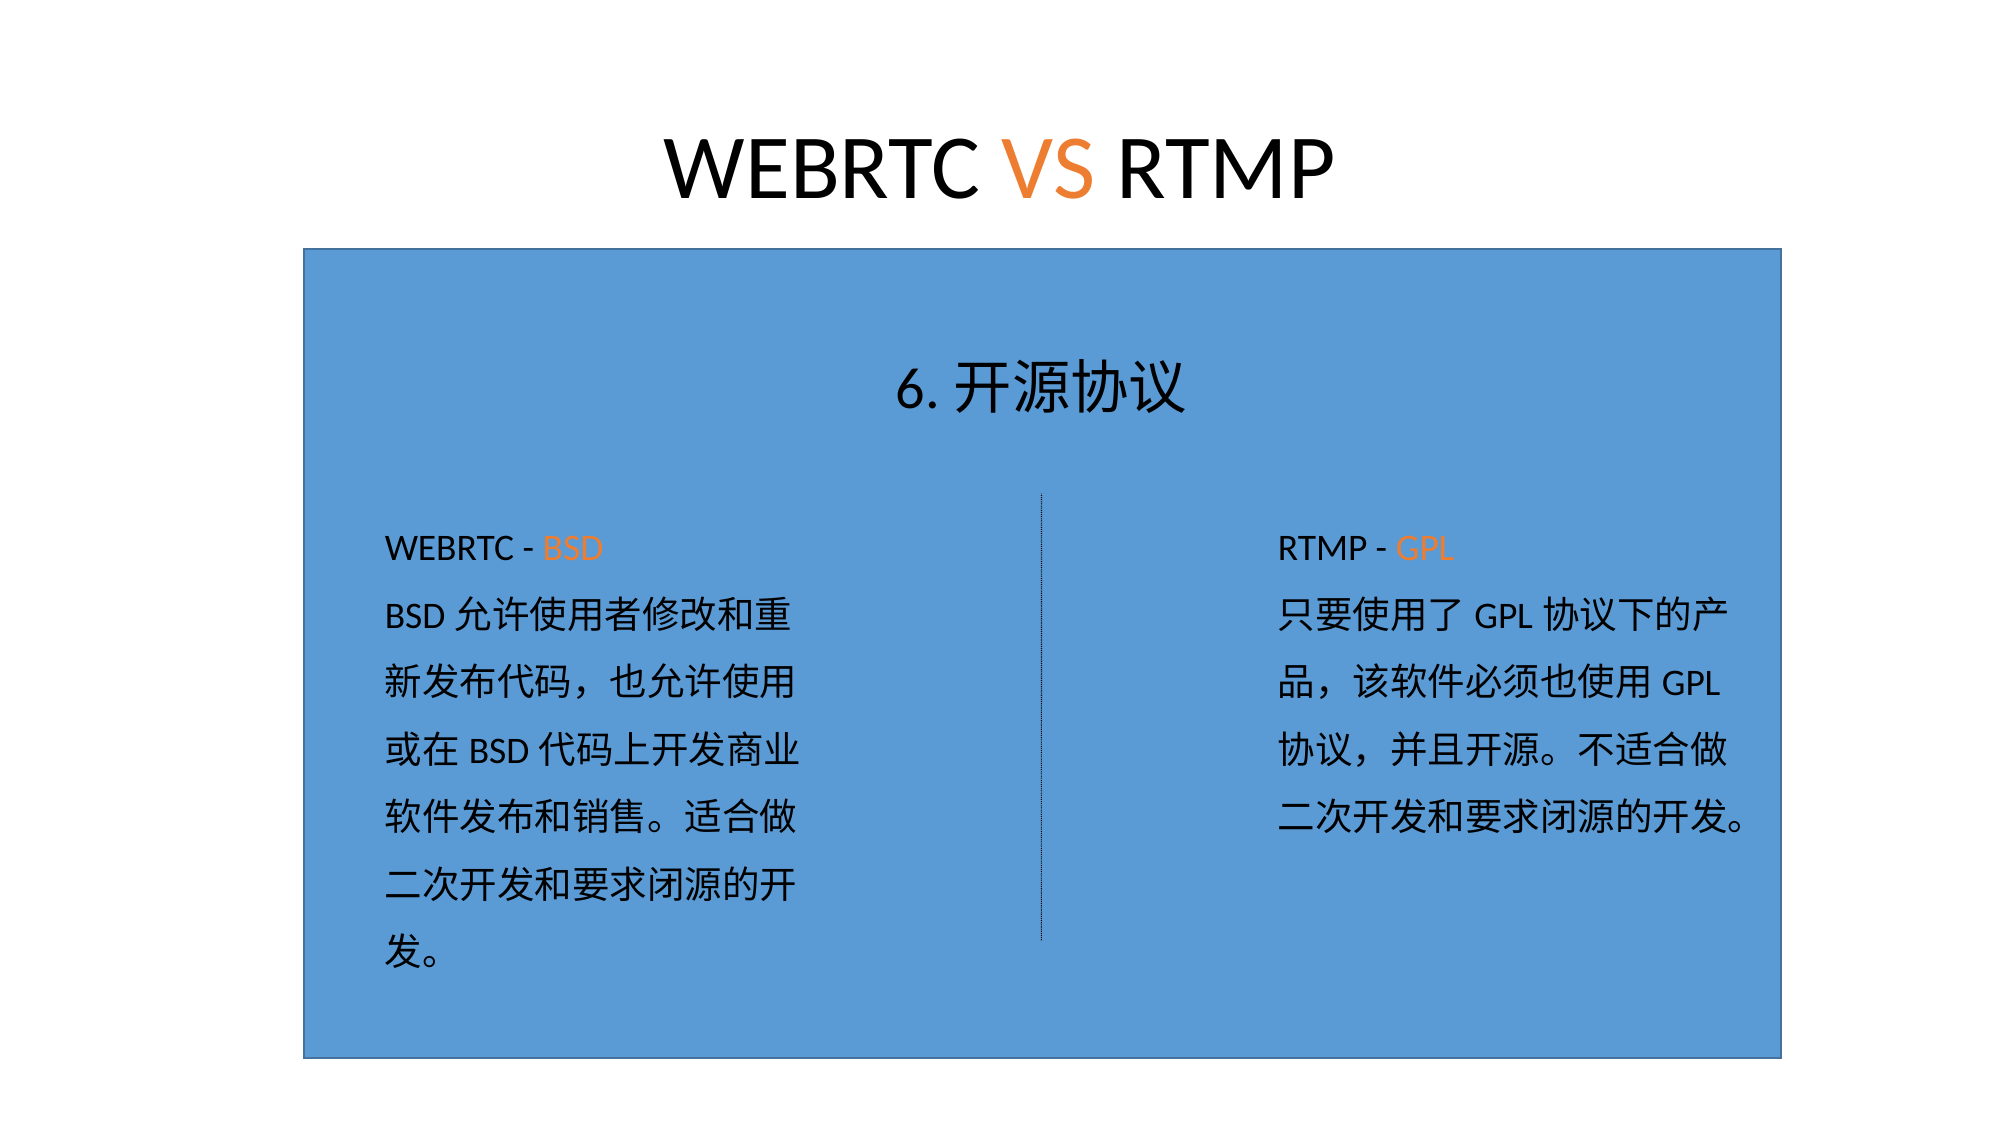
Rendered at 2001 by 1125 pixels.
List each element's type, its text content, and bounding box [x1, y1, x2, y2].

text_box [303, 278, 1782, 1058]
text_box RTMP - GPL 只要使用了GPL协议下的产品，该软件必须也使用GPL协议，并且开源。不适合做二次开发和要求闭源的开发。 [1263, 493, 1748, 846]
title WEBRTC VS RTMP [137, 59, 1863, 278]
text_box 6.开源协议 [880, 342, 1202, 428]
text_box WEBRTC - BSD BSD允许使用者修改和重新发布代码，也允许使用或在BSD代码上开发商业软件发布和销售。适合做二次开发和要求闭源的开发。 [369, 493, 837, 981]
